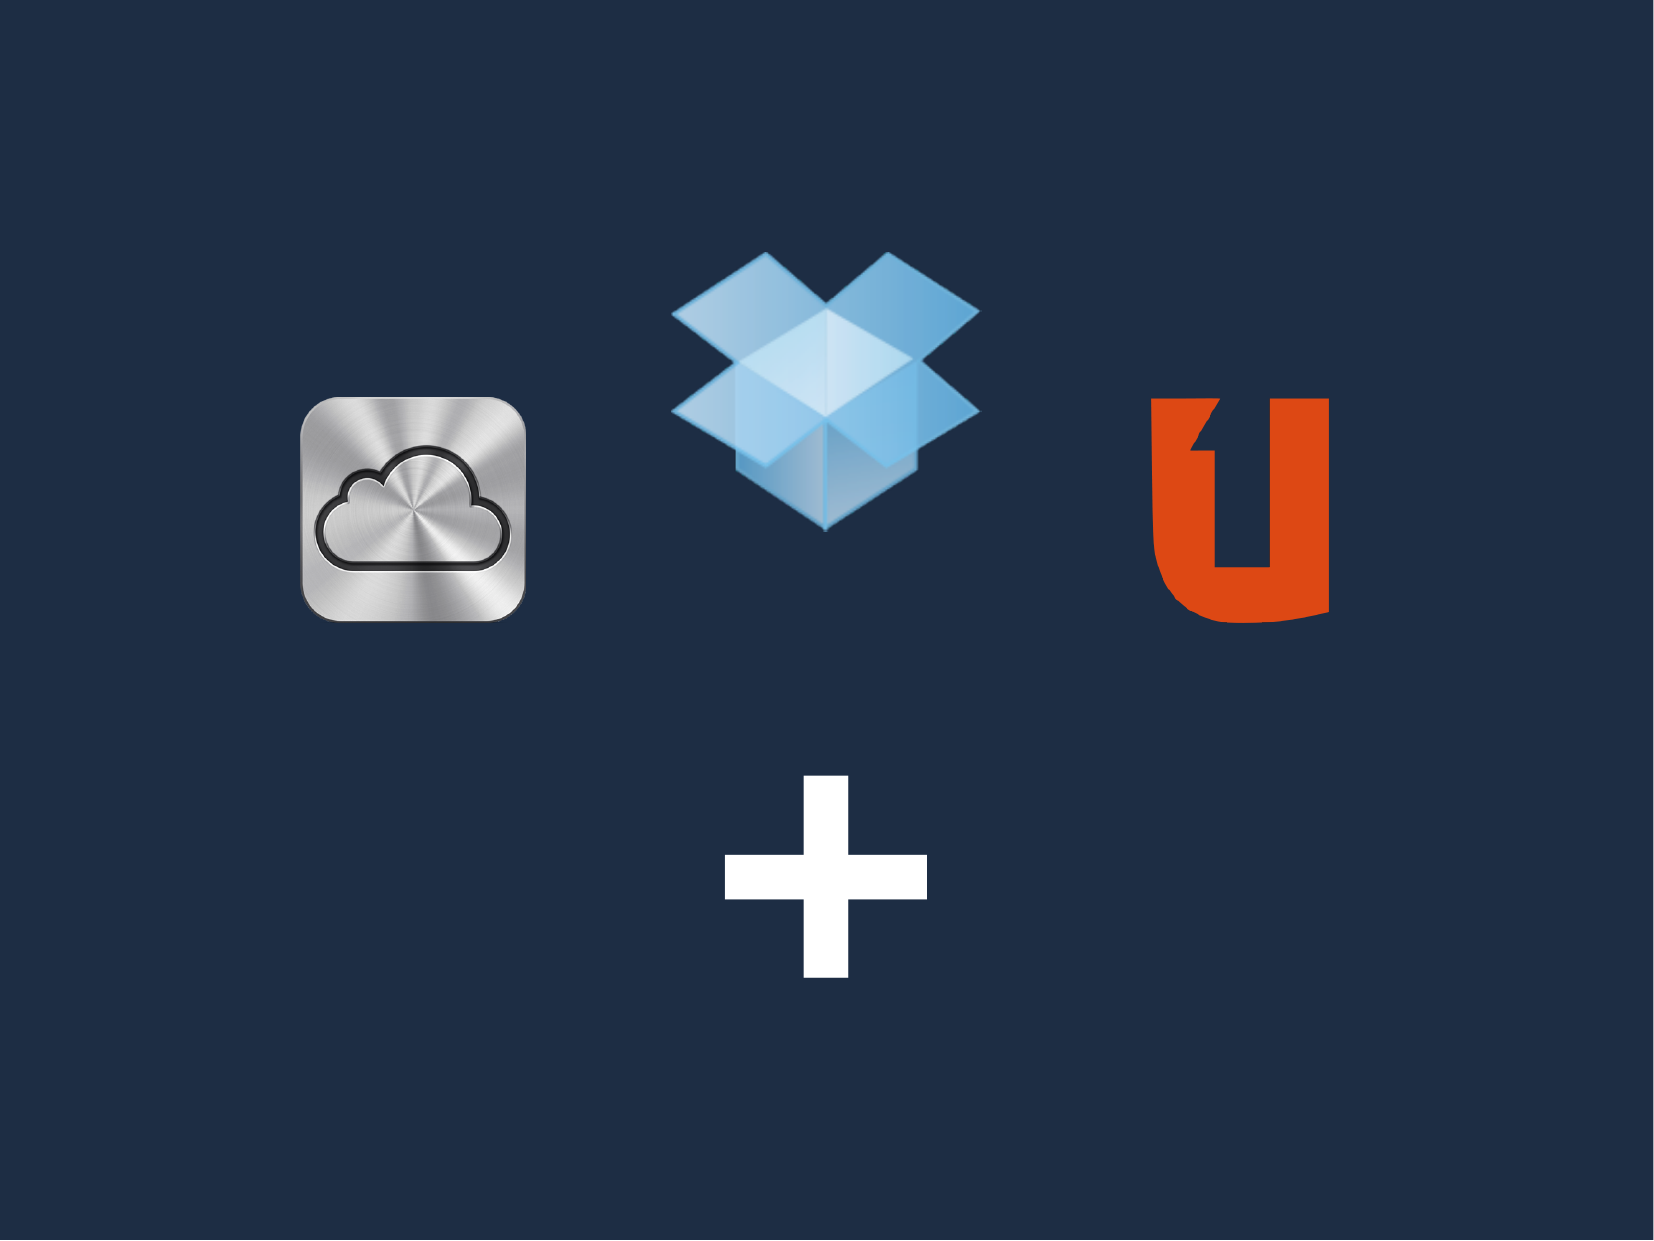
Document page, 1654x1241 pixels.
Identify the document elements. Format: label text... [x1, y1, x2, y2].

subtitle + [82, 37, 1571, 1121]
